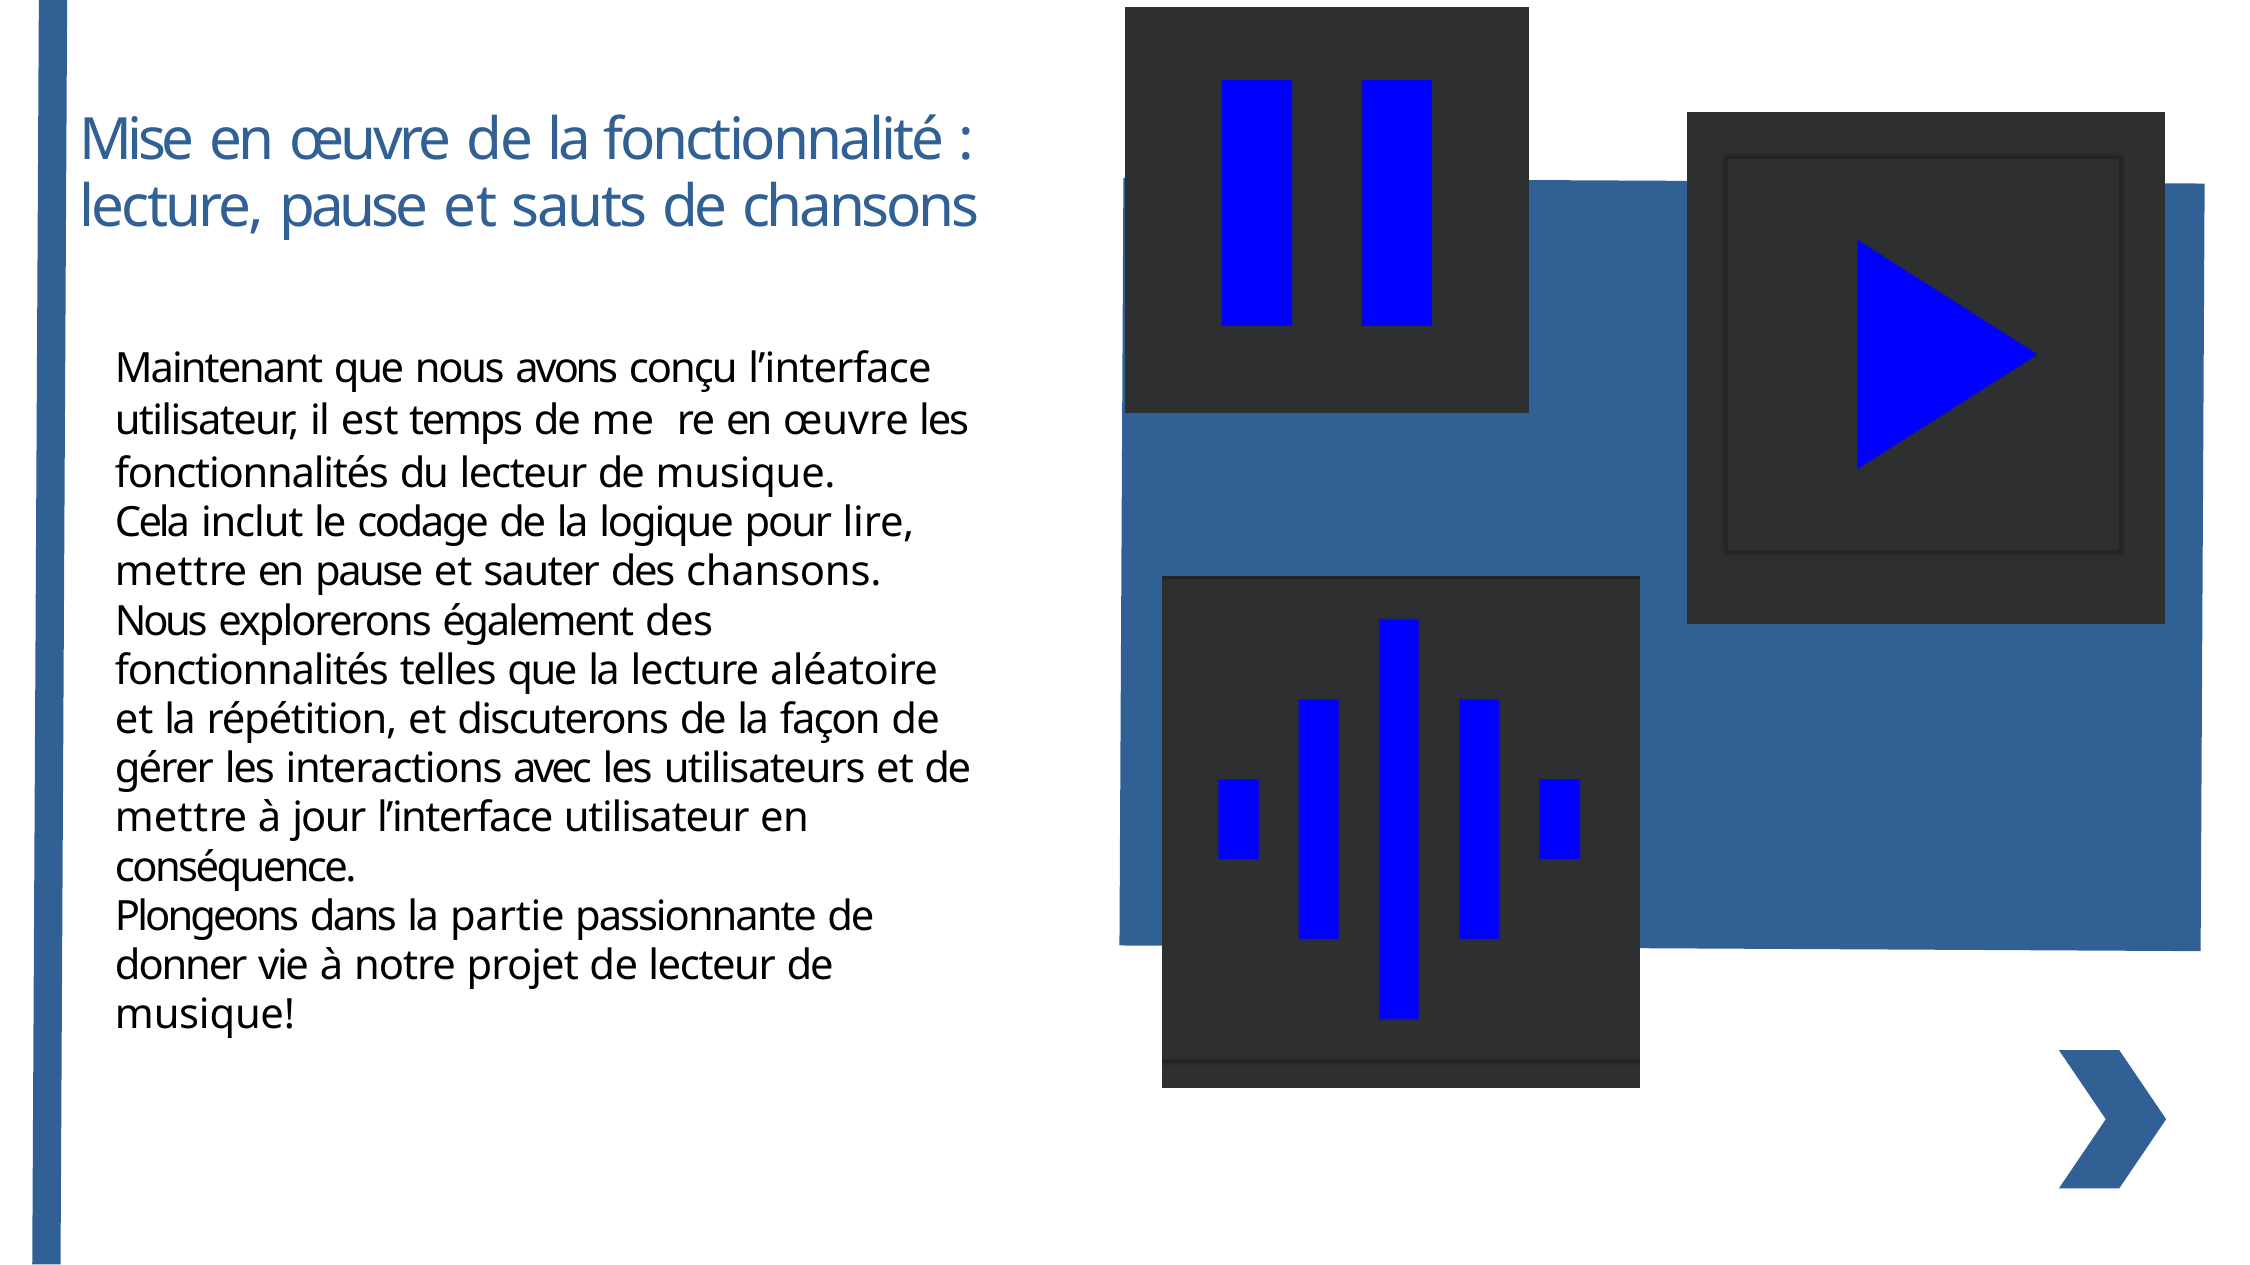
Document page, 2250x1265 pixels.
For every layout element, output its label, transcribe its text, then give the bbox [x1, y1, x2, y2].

picture [1687, 112, 2165, 624]
text_box [32, 0, 68, 1265]
picture [1125, 7, 1529, 413]
text_box Maintenant que nous avons conçu l’interface utilisateur, il est temps de me re en œuvre les fonctionnalités du lecteur de musique. Cela inclut le codage de la logique pour lire, mettre en pause et sauter des chansons. Nous explorerons également des fonctionnalités telles que la lecture aléatoire et la répétition, et discuterons de la façon de gérer les interactions avec les utilisateurs et de mettre à jour l’interface utilisateur en conséquence. Plongeons dans la partie passionnante de donner vie à notre projet de lecteur de musique! [113, 329, 975, 1038]
picture [1162, 576, 1640, 1088]
title Mise en œuvre de la fonctionnalité : lecture, pause et sauts de chansons [77, 75, 1088, 298]
